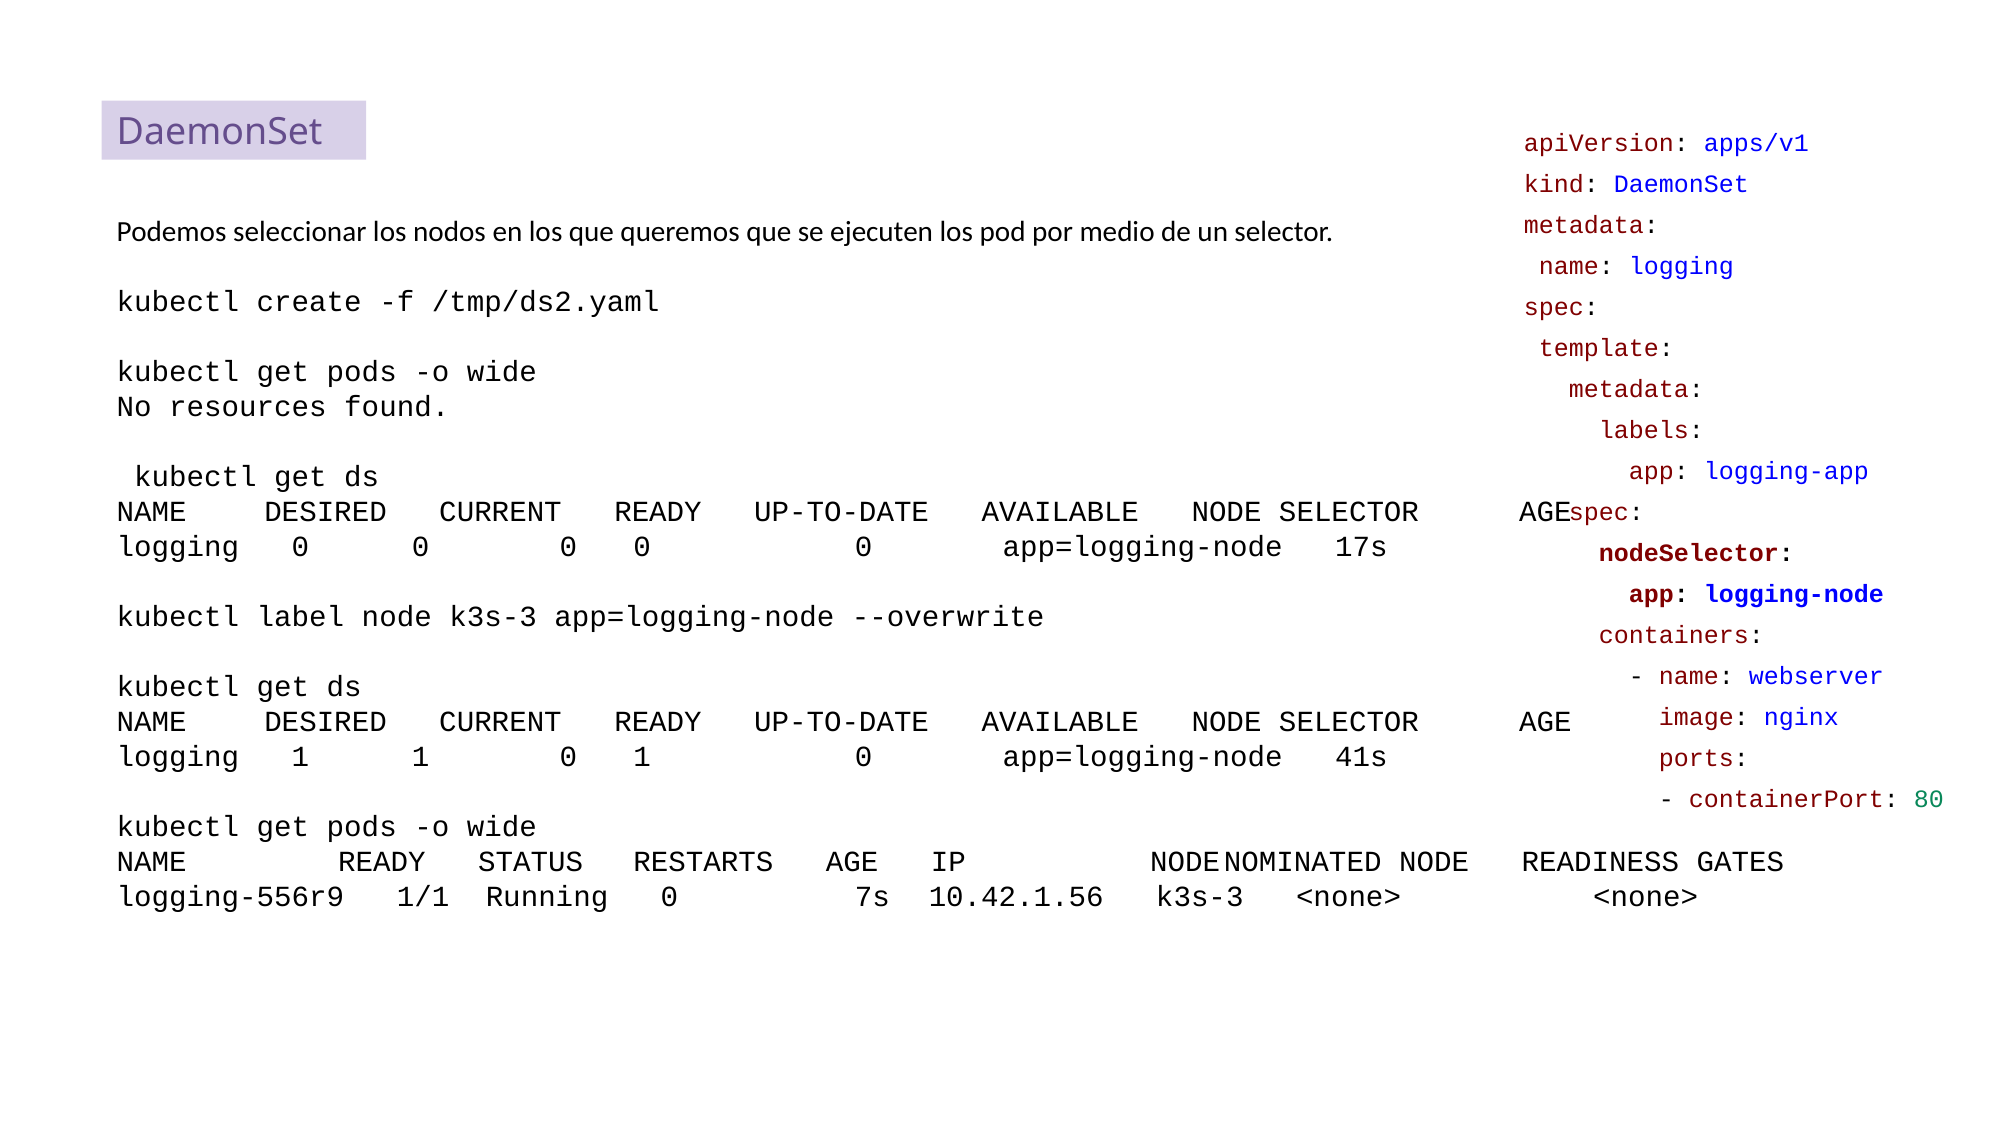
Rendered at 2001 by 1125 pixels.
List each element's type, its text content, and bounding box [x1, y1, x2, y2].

text_box apiVersion: apps/v1 kind: DaemonSet metadata: name: logging spec: template: metadata: labels: app: logging-app spec: nodeSelector: app: logging-node containers: - name: webserver image: nginx ports: - containerPort: 80 [1508, 100, 2000, 776]
text_box DaemonSet [101, 100, 367, 160]
text_box Podemos seleccionar los nodos en los que queremos que se ejecuten los pod por medio de un selector. kubectl create -f /tmp/ds2.yaml kubectl get pods -o wide No resources found. kubectl get ds NAME DESIRED CURRENT READY UP-TO-DATE AVAILABLE NODE SELECTOR AGE logging 0 0 0 0 0 app=logging-node 17s kubectl label node k3s-3 app=logging-node --overwrite kubectl get ds NAME DESIRED CURRENT READY UP-TO-DATE AVAILABLE NODE SELECTOR AGE logging 1 1 0 1 0 app=logging-node 41s kubectl get pods -o wide NAME READY STATUS RESTARTS AGE IP NODE NOMINATED NODE READINESS GATES logging-556r9 1/1 Running 0 7s 10.42.1.56 k3s-3 <none> <none> [101, 205, 1508, 418]
